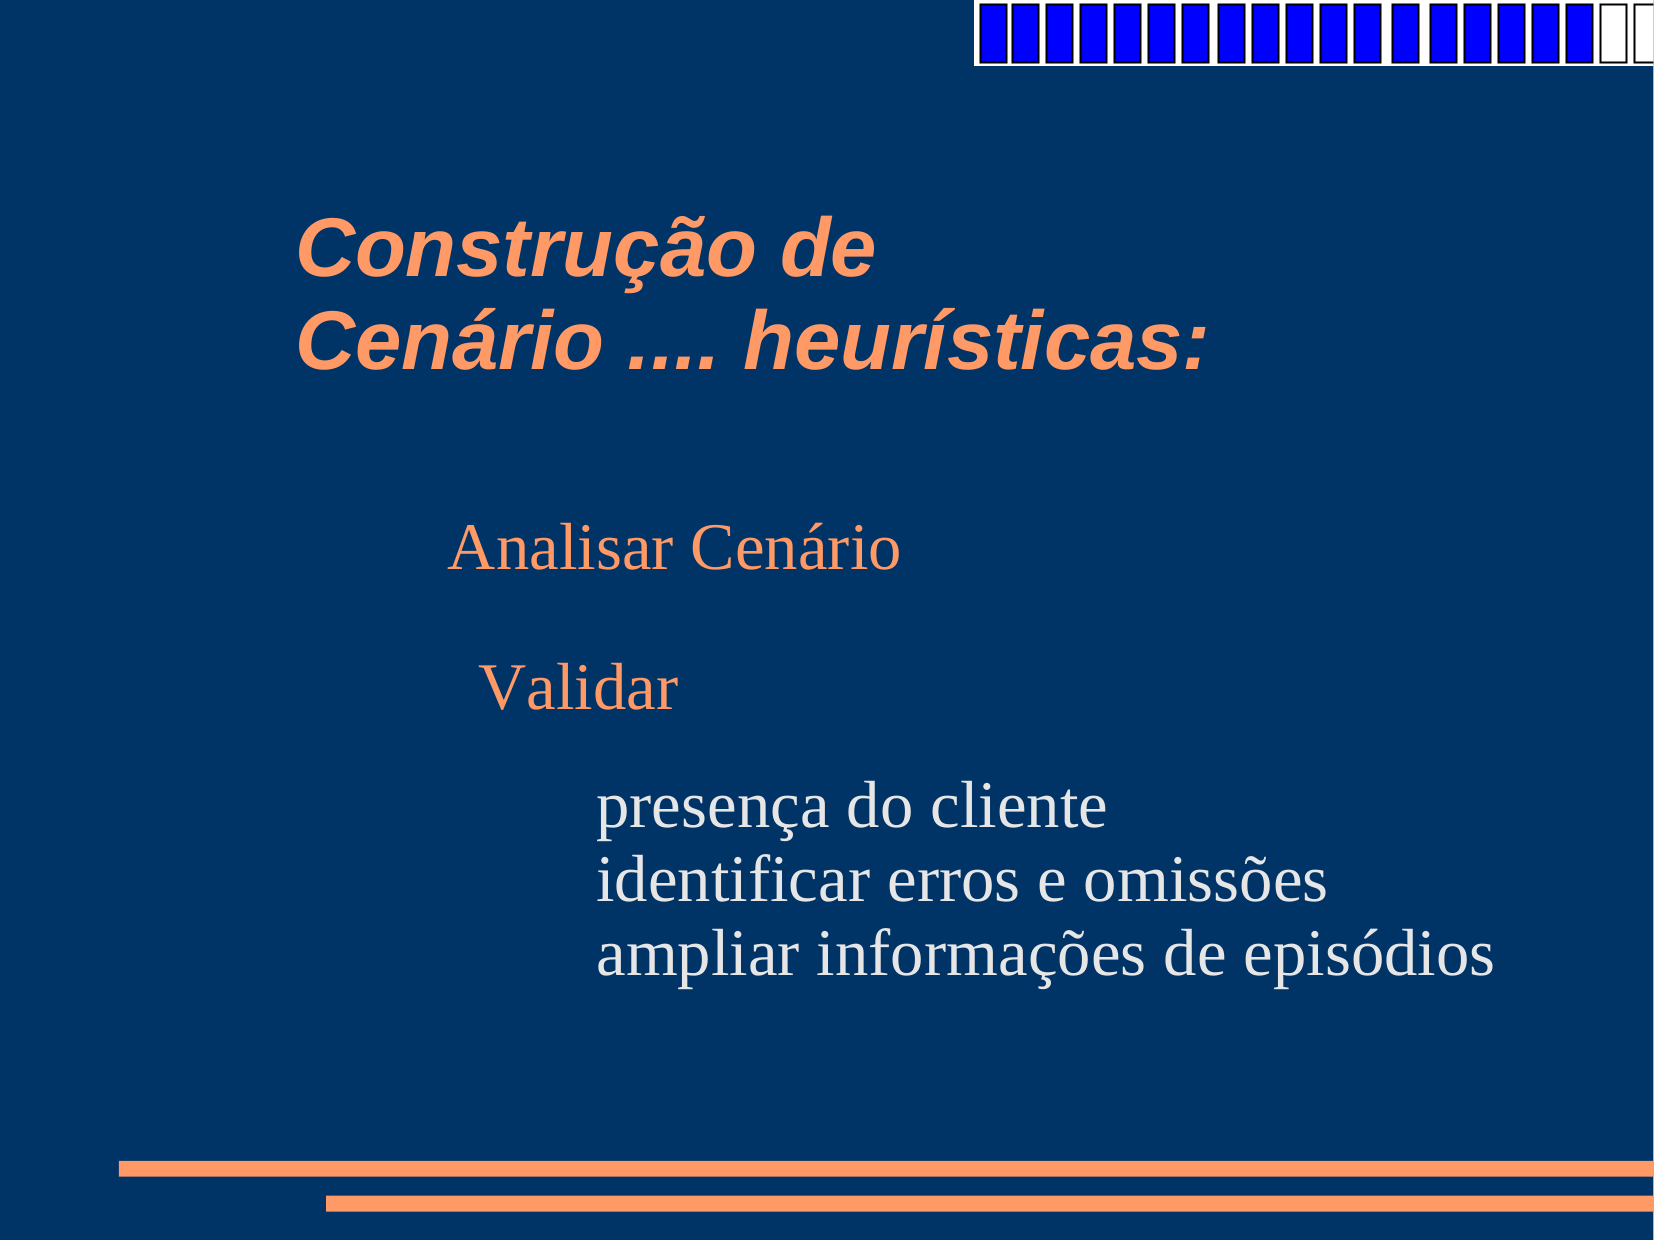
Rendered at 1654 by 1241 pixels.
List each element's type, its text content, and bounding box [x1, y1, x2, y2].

picture [974, 0, 1654, 67]
text_box Validar [383, 649, 798, 731]
text_box presença do cliente identificar erros e omissões ampliar informações de episódios [501, 767, 1595, 1011]
text_box Analisar Cenário [413, 509, 958, 591]
title Construção de Cenário .... heurísticas: [295, 180, 1241, 502]
